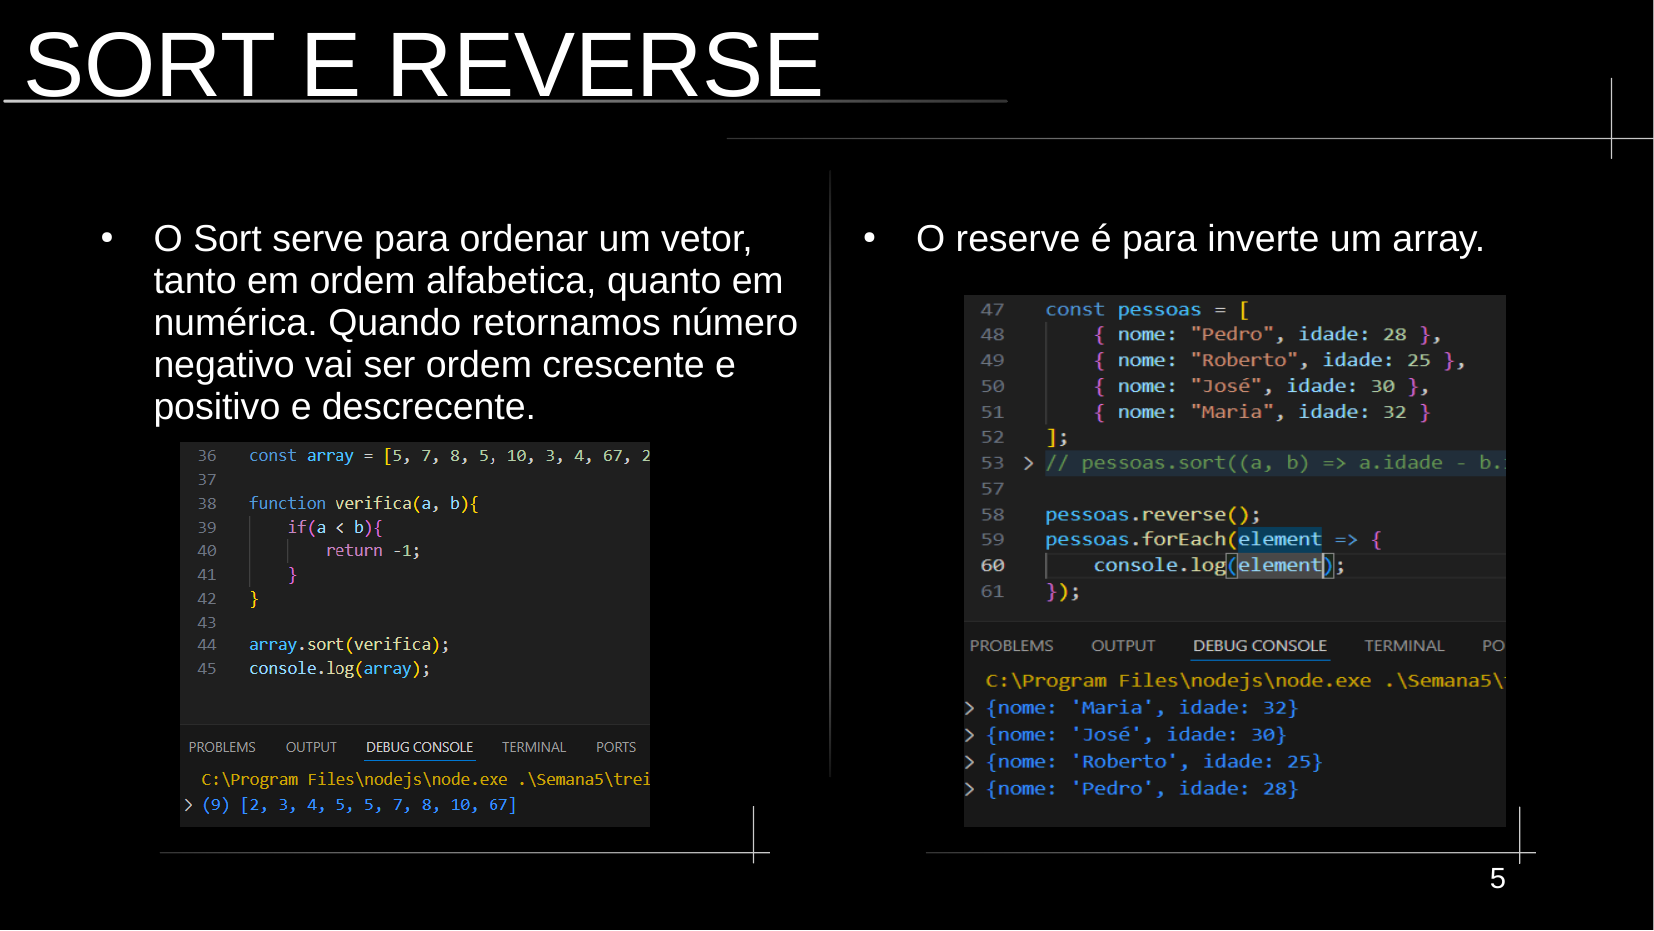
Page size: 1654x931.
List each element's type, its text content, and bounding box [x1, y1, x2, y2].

list O Sort serve para ordenar um vetor, tanto em ordem alfabetica, quanto em numérica. Quando retornamos número negativo vai ser ordem crescente e positivo e descrecente. [82, 217, 809, 758]
picture [964, 295, 1506, 827]
title SORT E REVERSE [23, 11, 1589, 119]
list O reserve é para inverte um array. [845, 217, 1572, 758]
picture [180, 442, 650, 827]
